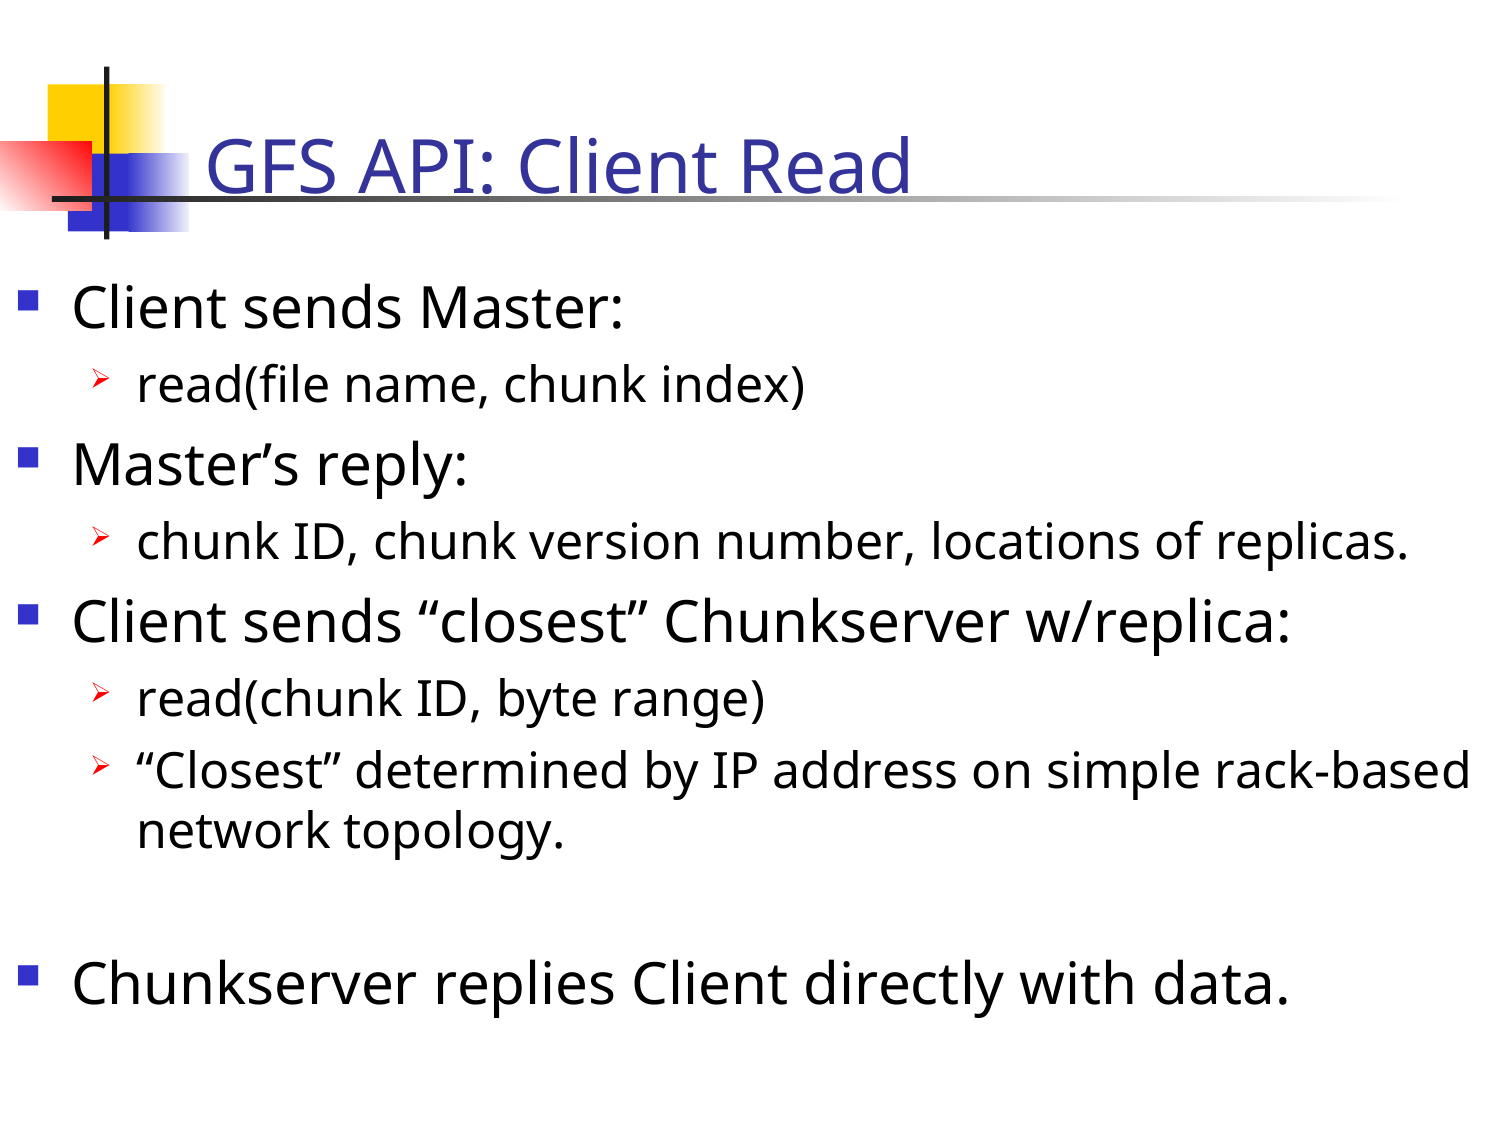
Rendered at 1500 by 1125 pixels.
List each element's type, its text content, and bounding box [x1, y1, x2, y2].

text_box GFS API: Client Read [189, 78, 1468, 216]
text_box Client sends Master: read(file name, chunk index) Master’s reply: chunk ID, chunk version number, locations of replicas. Client sends “closest” Chunkserver w/replica: read(chunk ID, byte range) “Closest” determined by IP address on simple rack-based network topology. Chunkserver replies Client directly with data. [0, 262, 1500, 1101]
